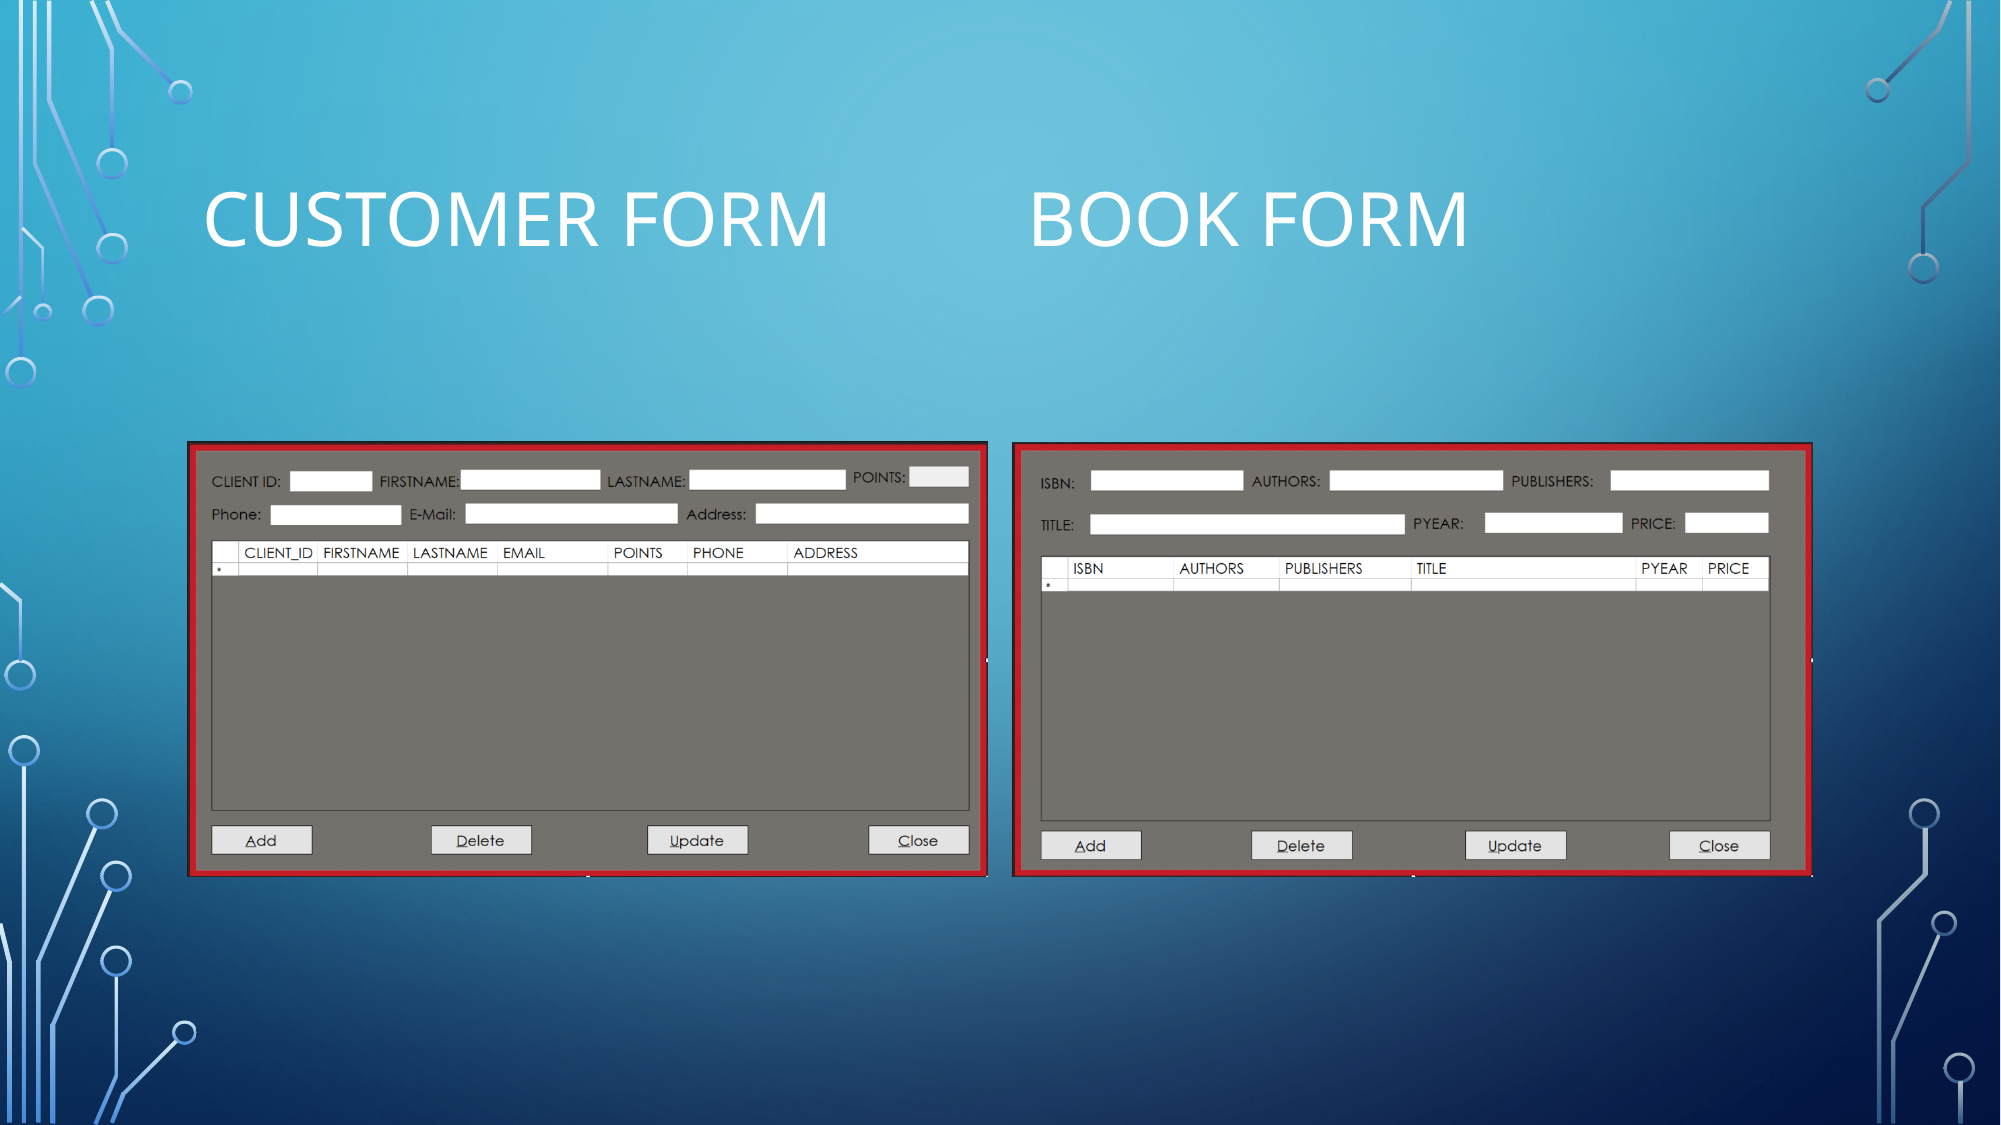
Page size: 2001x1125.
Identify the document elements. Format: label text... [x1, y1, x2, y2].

picture [1012, 442, 1813, 877]
text_box book form [1012, 101, 1813, 344]
picture [187, 441, 988, 878]
title Customer form [187, 101, 988, 344]
